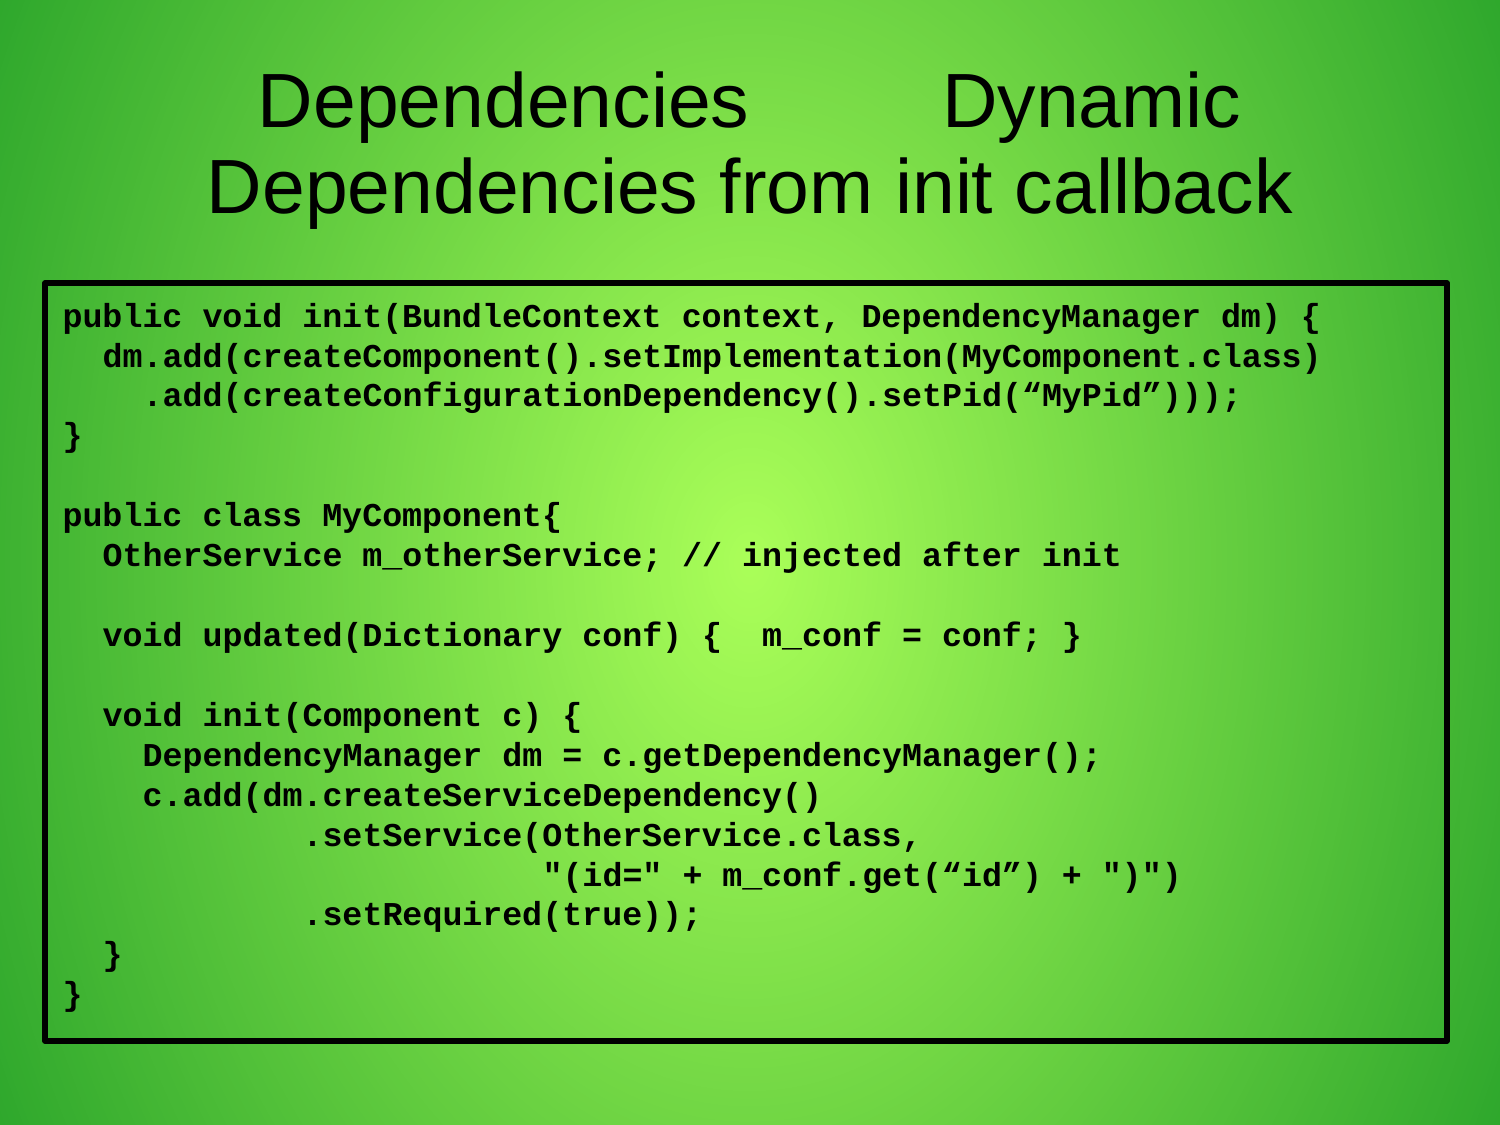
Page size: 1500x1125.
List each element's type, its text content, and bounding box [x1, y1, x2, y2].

title Dependencies Dynamic Dependencies from init callback [112, 57, 1388, 230]
text_box public void init(BundleContext context, DependencyManager dm) { dm.add(createComponent().setImplementation(MyComponent.class) .add(createConfigurationDependency().setPid(“MyPid”))); } public class MyComponent{ OtherService m_otherService; // injected after init void updated(Dictionary conf) { m_conf = conf; } void init(Component c) { DependencyManager dm = c.getDependencyManager(); c.add(dm.createServiceDependency() .setService(OtherService.class, "(id=" + m_conf.get(“id”) + ")") .setRequired(true)); } } [45, 283, 1448, 1041]
